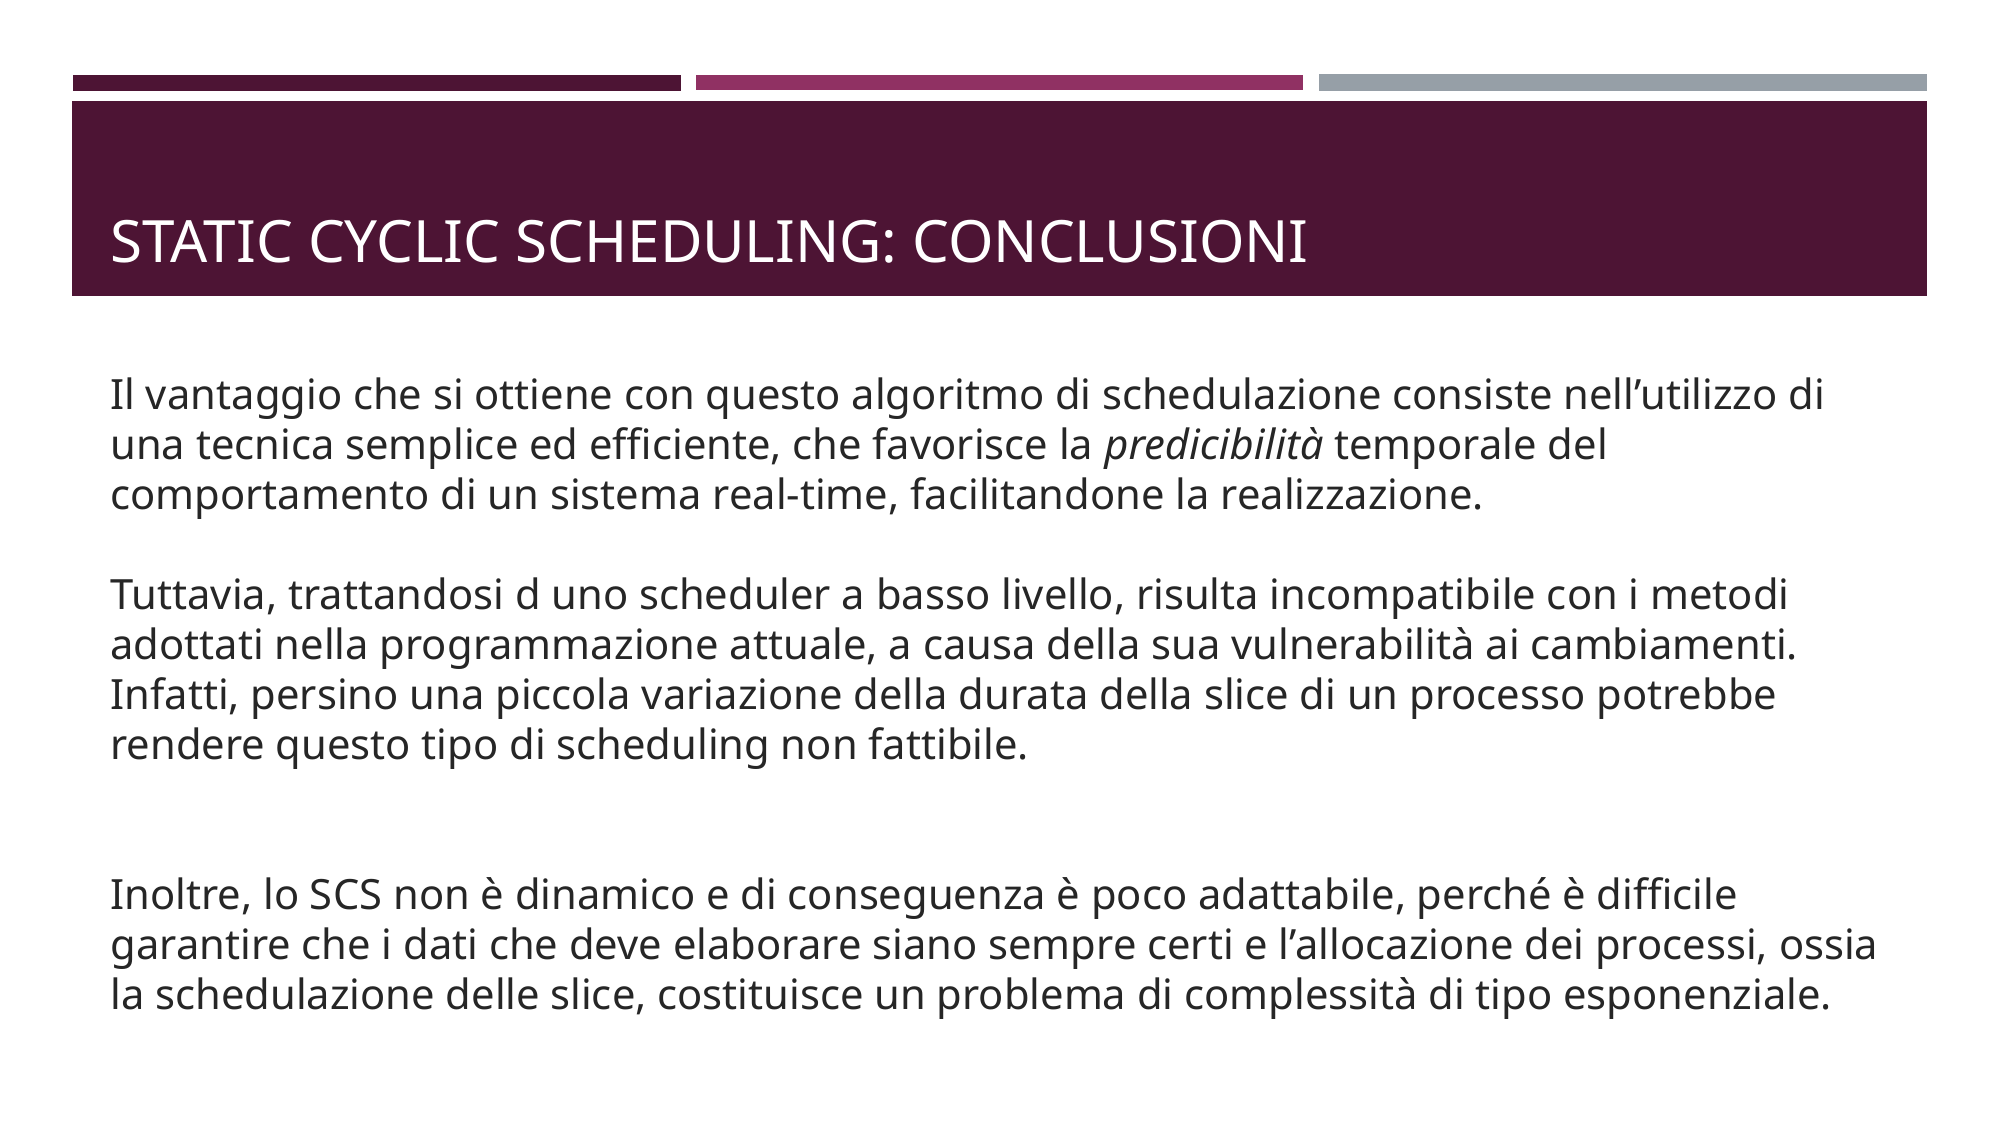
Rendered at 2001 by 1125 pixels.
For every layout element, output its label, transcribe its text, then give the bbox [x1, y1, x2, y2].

text_box Il vantaggio che si ottiene con questo algoritmo di schedulazione consiste nell’utilizzo di una tecnica semplice ed efficiente, che favorisce la predicibilità temporale del comportamento di un sistema real-time, facilitandone la realizzazione. Tuttavia, trattandosi d uno scheduler a basso livello, risulta incompatibile con i metodi adottati nella programmazione attuale, a causa della sua vulnerabilità ai cambiamenti. Infatti, persino una piccola variazione della durata della slice di un processo potrebbe rendere questo tipo di scheduling non fattibile. Inoltre, lo SCS non è dinamico e di conseguenza è poco adattabile, perché è difficile garantire che i dati che deve elaborare siano sempre certi e l’allocazione dei processi, ossia la schedulazione delle slice, costituisce un problema di complessità di tipo esponenziale. [95, 359, 1905, 1032]
title Static cyclic scheduling: conclusioni [95, 115, 1905, 282]
